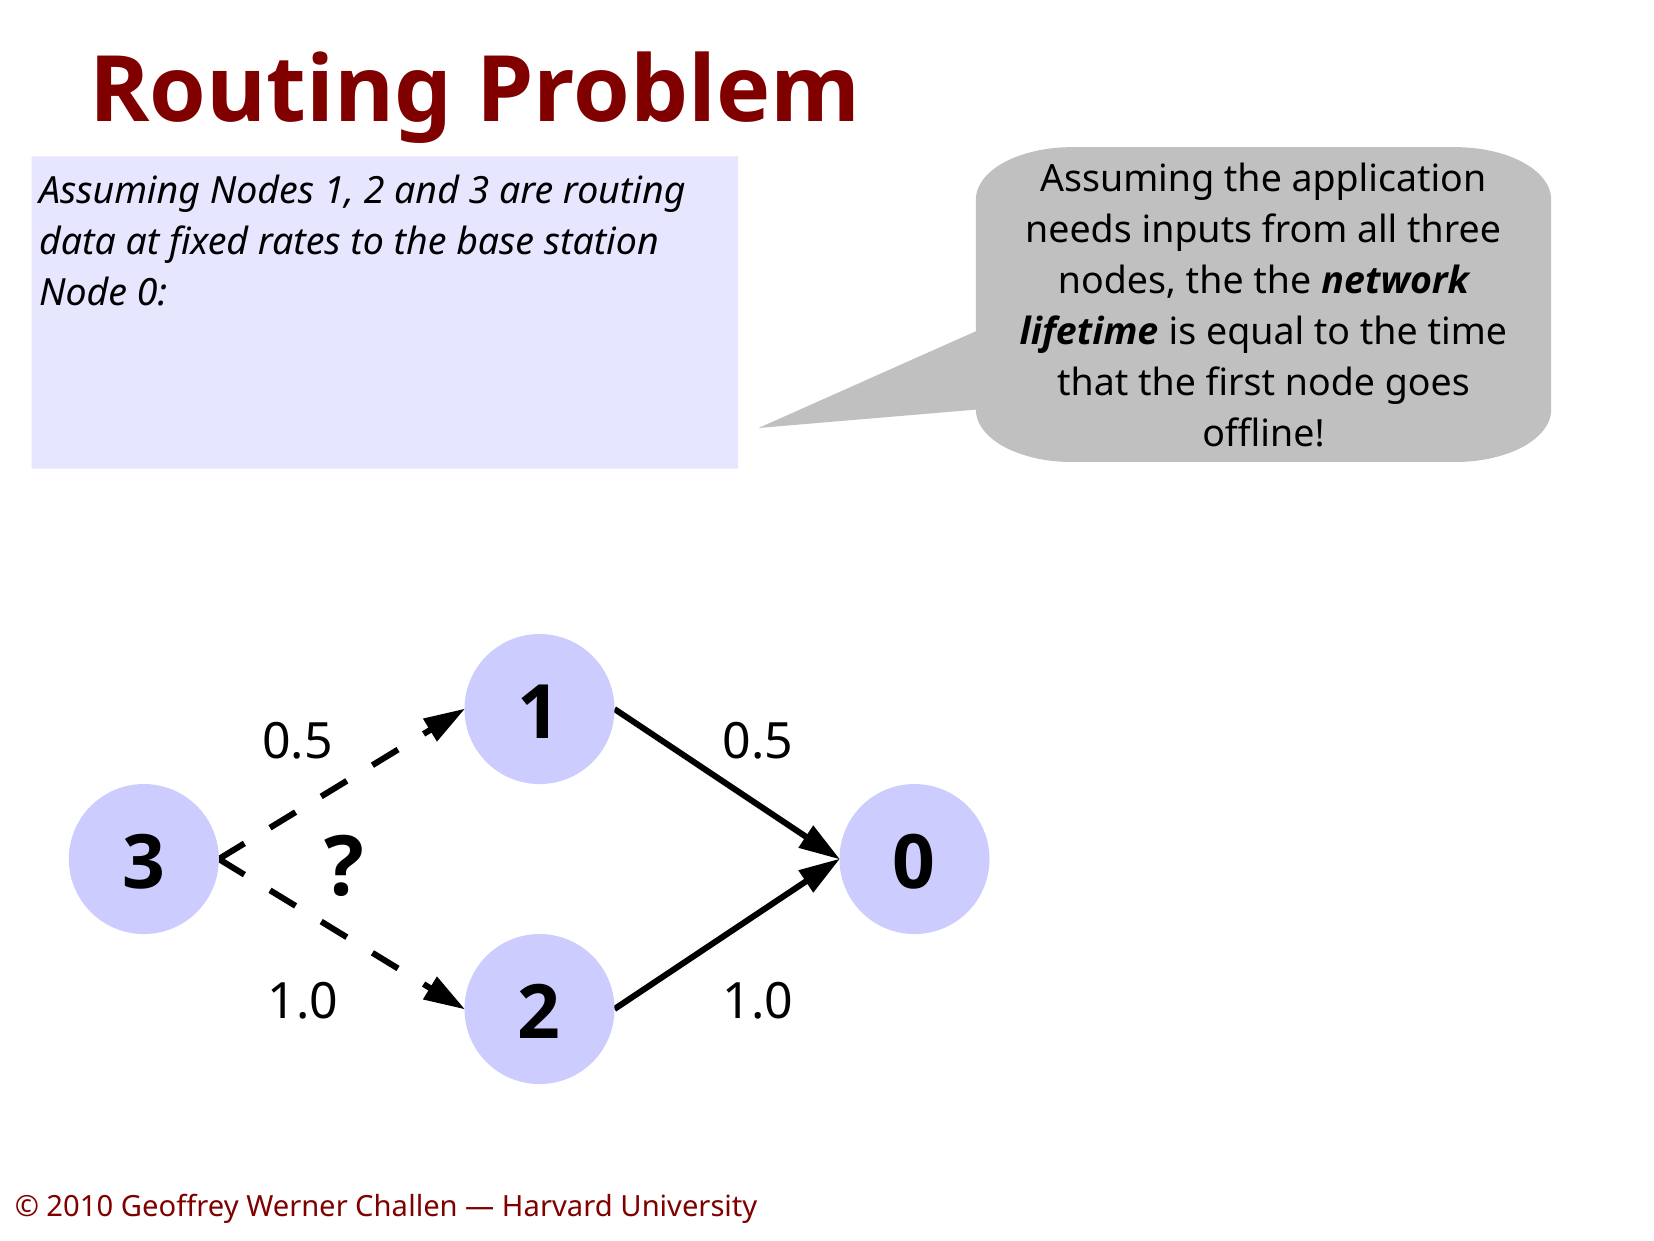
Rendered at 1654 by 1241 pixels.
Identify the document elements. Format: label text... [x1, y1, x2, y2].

text_box 2 [464, 934, 615, 1085]
title Routing Problem [51, 0, 1654, 173]
text_box 0.5 [247, 697, 356, 772]
text_box 0.5 [707, 697, 817, 772]
text_box 0 [839, 784, 990, 935]
text_box 1 [464, 634, 615, 785]
text_box Assuming Nodes 1, 2 and 3 are routing data at fixed rates to the base station Node 0: [31, 156, 739, 469]
text_box ? [309, 799, 381, 913]
text_box 1.0 [707, 957, 817, 1031]
text_box Assuming the application needs inputs from all three nodes, the the network lifetime is equal to the time that the first node goes offline! [758, 147, 1552, 462]
text_box 3 [68, 784, 219, 935]
text_box 1.0 [253, 957, 362, 1031]
